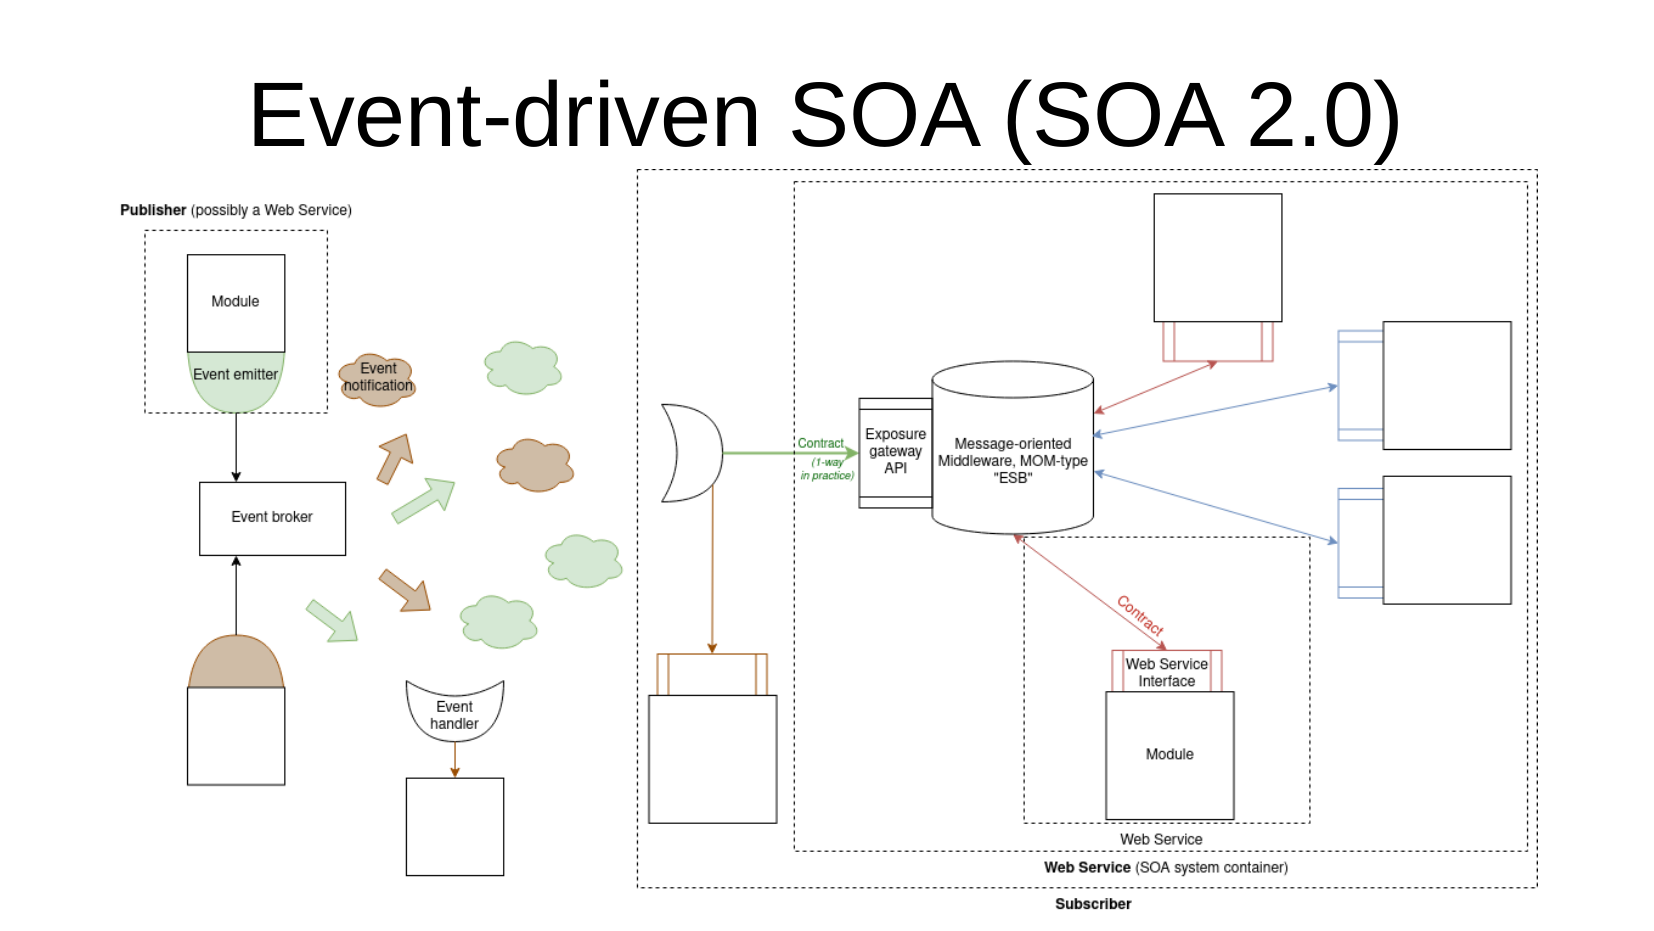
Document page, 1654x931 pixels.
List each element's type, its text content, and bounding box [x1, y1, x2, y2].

title Event-driven SOA (SOA 2.0) [82, 37, 1571, 193]
picture [108, 169, 1538, 925]
